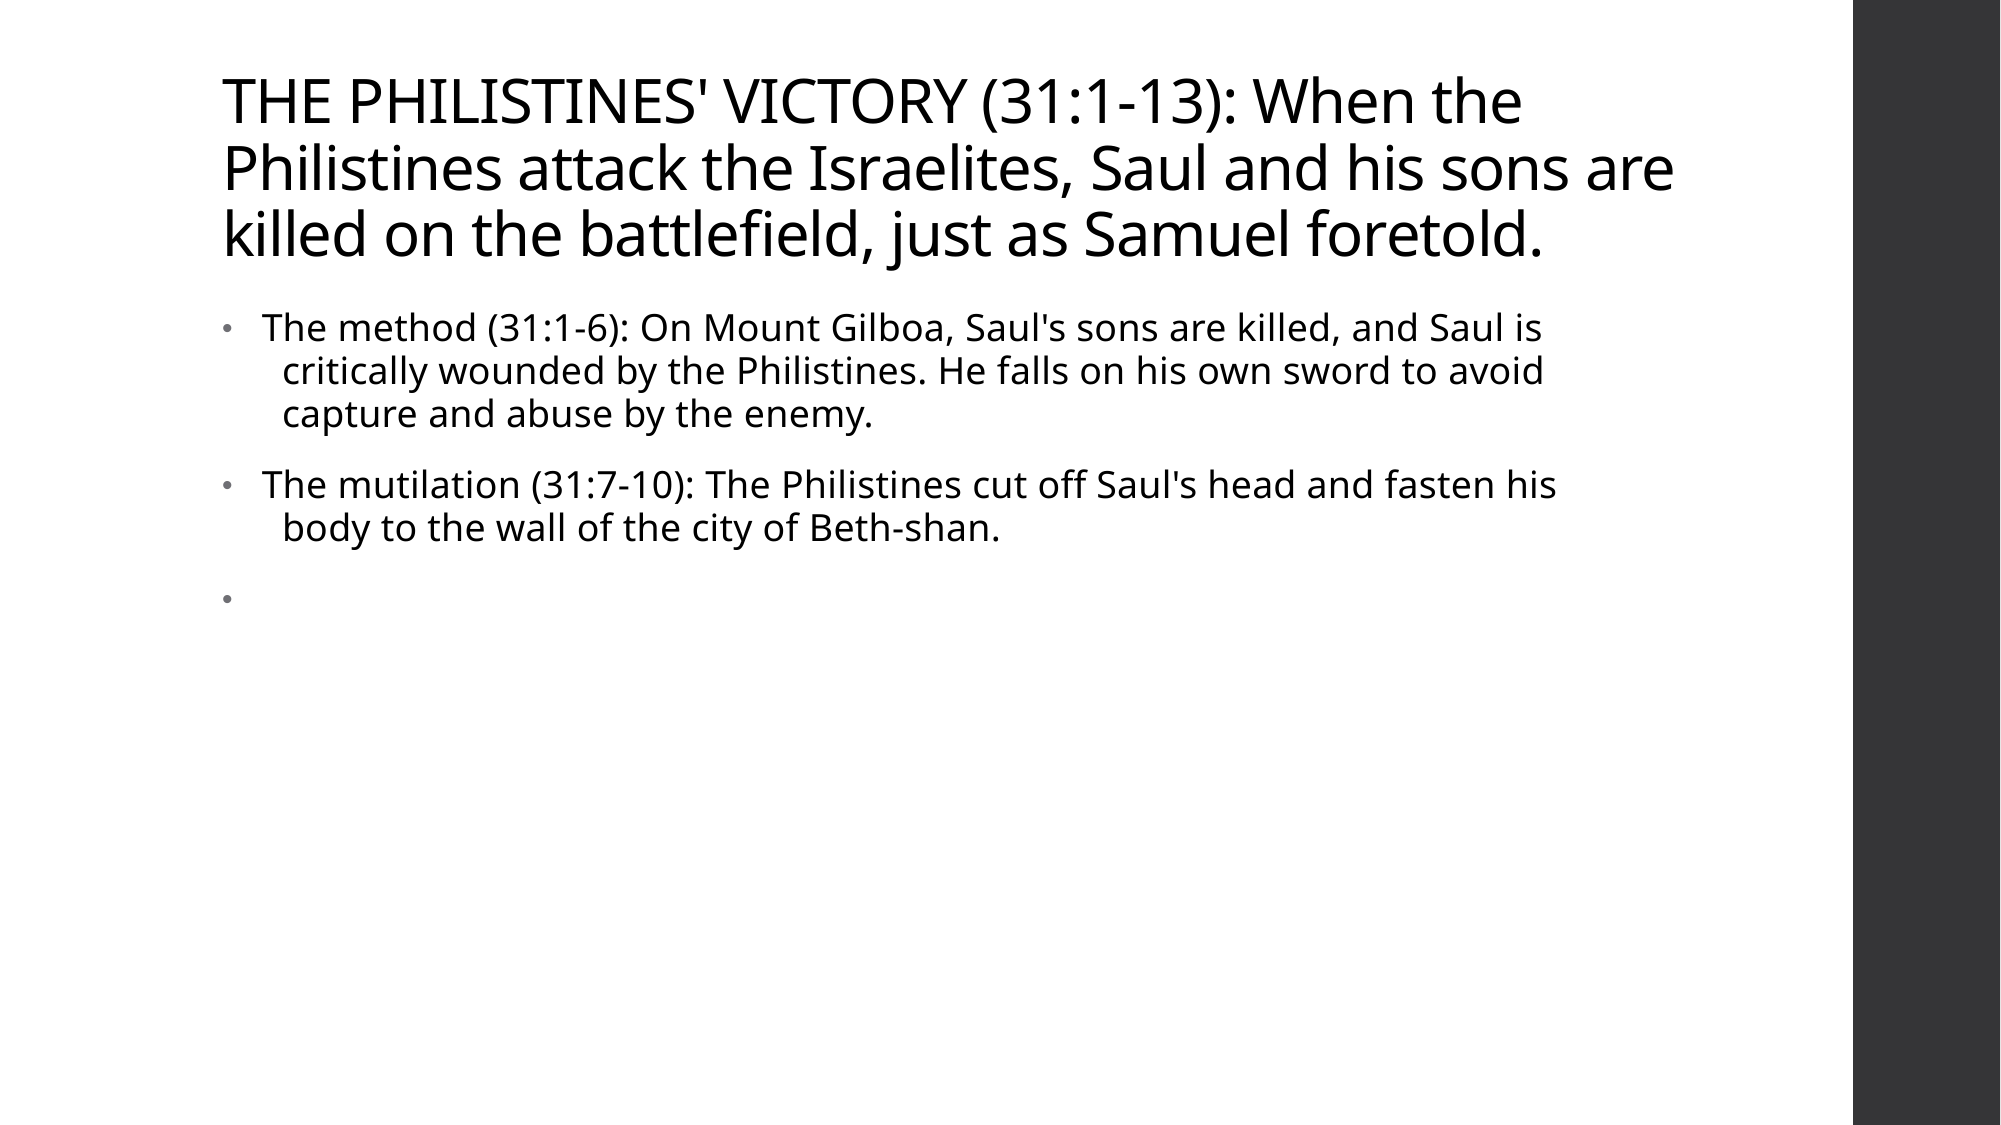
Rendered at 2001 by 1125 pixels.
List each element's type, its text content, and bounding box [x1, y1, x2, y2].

title THE PHILISTINES' VICTORY (31:1-13): When the Philistines attack the Israelites, Saul and his sons are killed on the battlefield, just as Samuel foretold. [206, 60, 1797, 278]
list The method (31:1-6): On Mount Gilboa, Saul's sons are killed, and Saul is critically wounded by the Philistines. He falls on his own sword to avoid capture and abuse by the enemy. The mutilation (31:7-10): The Philistines cut off Saul's head and fasten his body to the wall of the city of Beth-shan. [206, 299, 1617, 1014]
